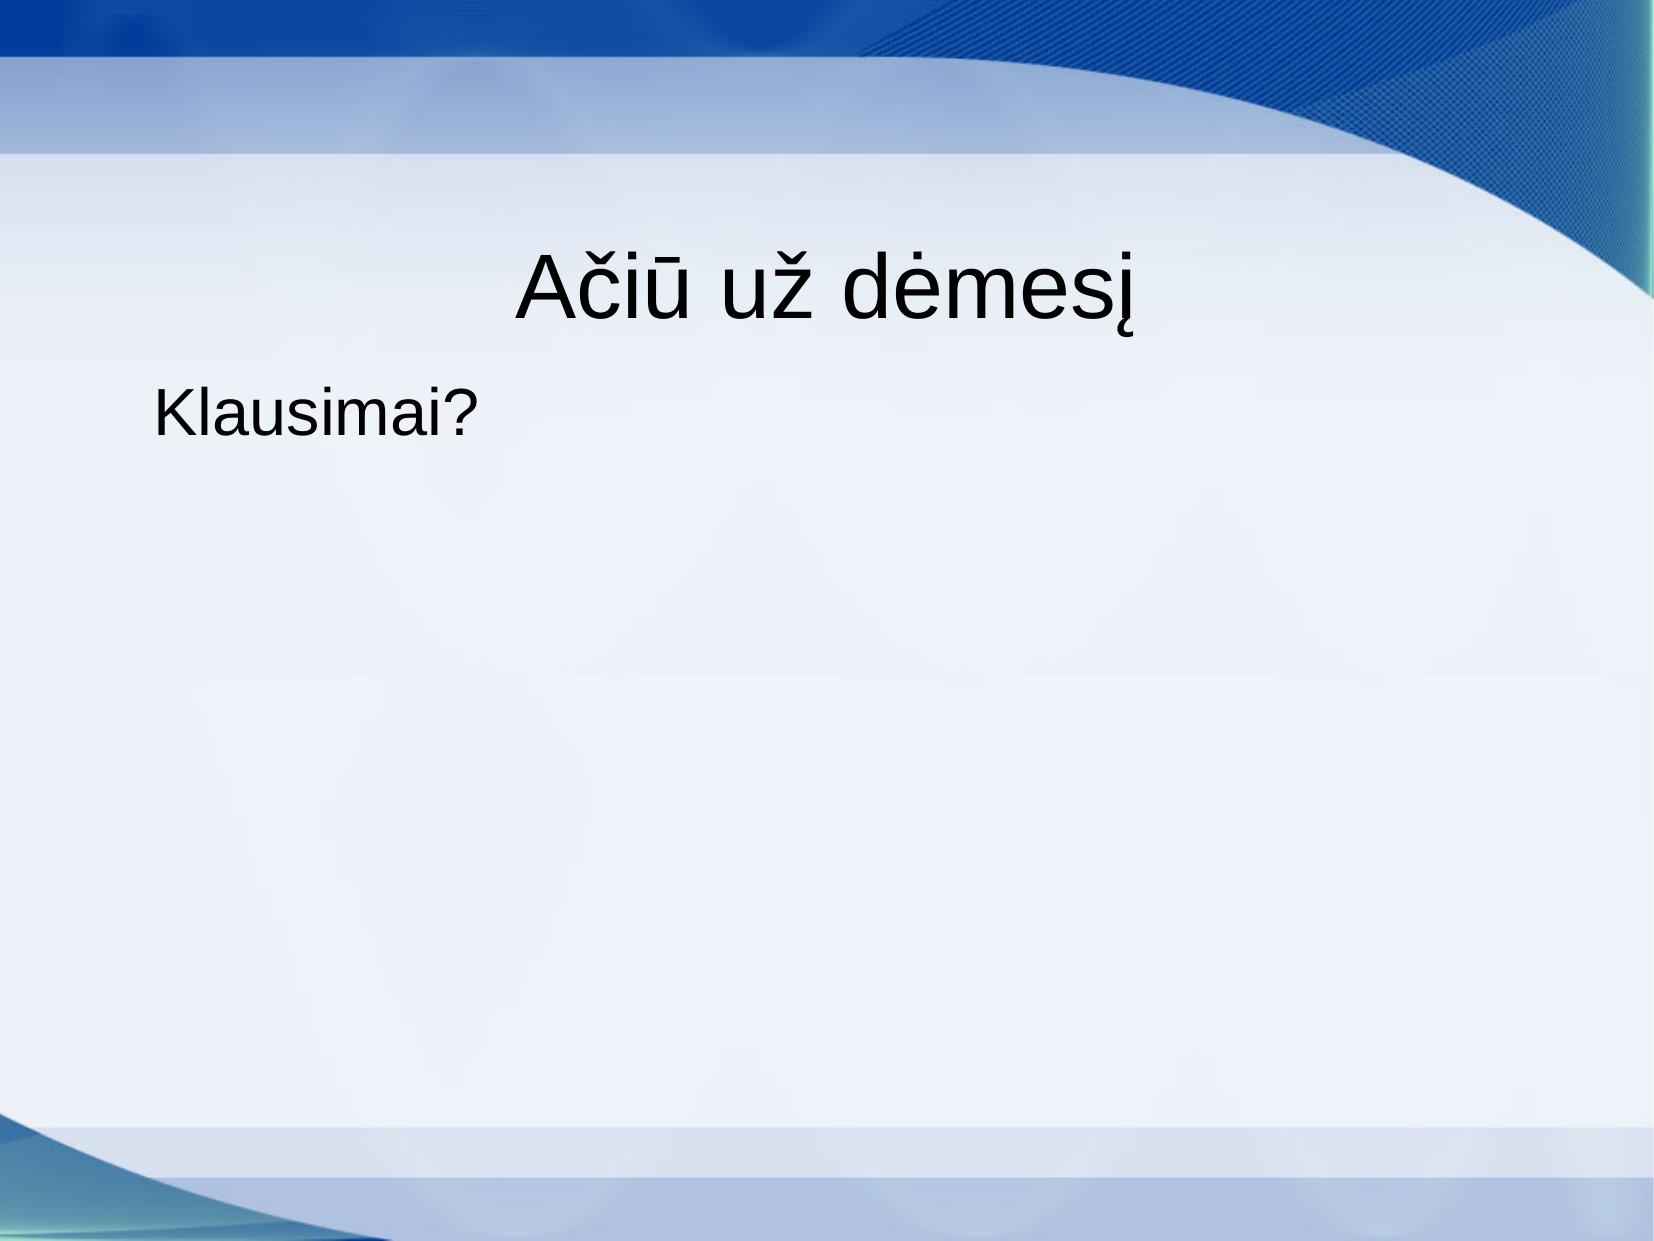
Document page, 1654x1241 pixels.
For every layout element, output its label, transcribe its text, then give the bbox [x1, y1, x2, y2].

list Klausimai? [82, 375, 1571, 1010]
picture [0, 0, 1654, 1241]
title Ačiū už dėmesį [82, 49, 1571, 375]
